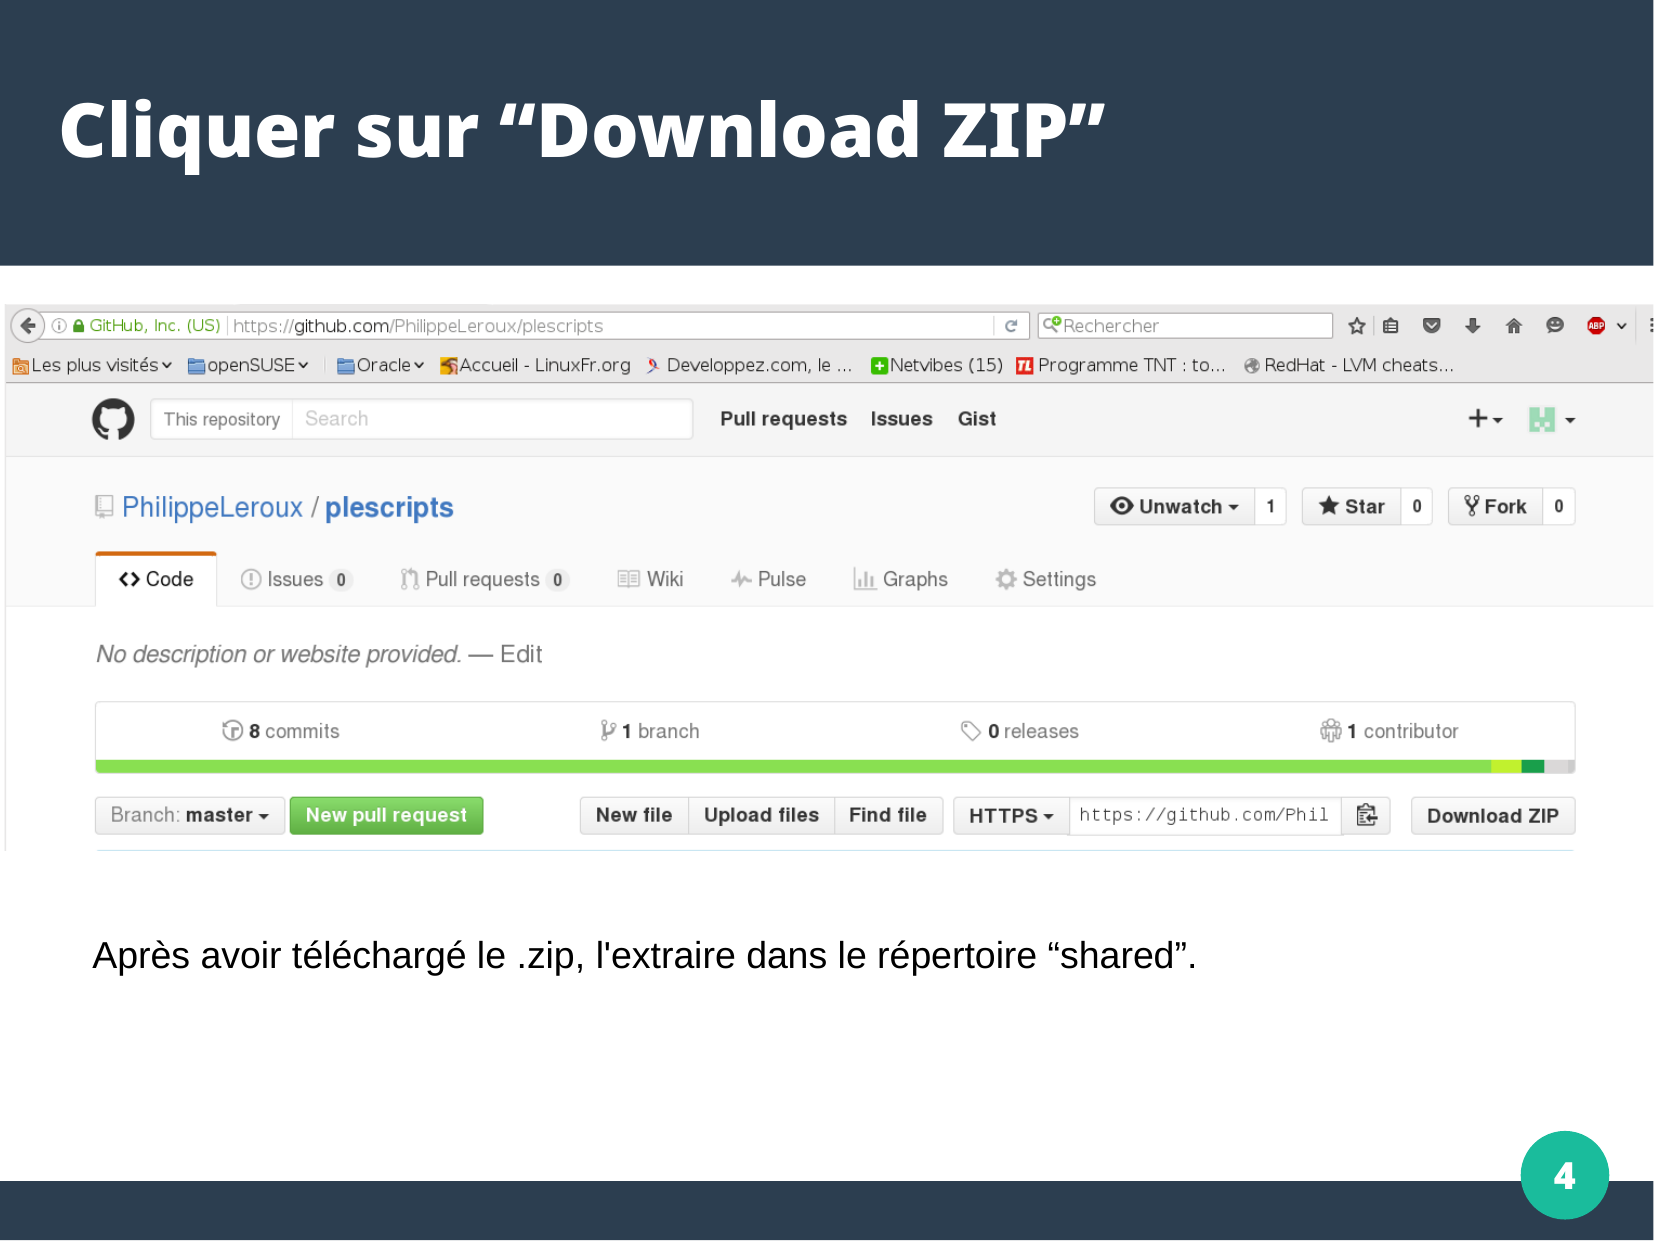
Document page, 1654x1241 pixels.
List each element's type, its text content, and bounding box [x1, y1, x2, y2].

title Cliquer sur “Download ZIP” [59, 49, 1595, 207]
picture [4, 304, 1654, 851]
